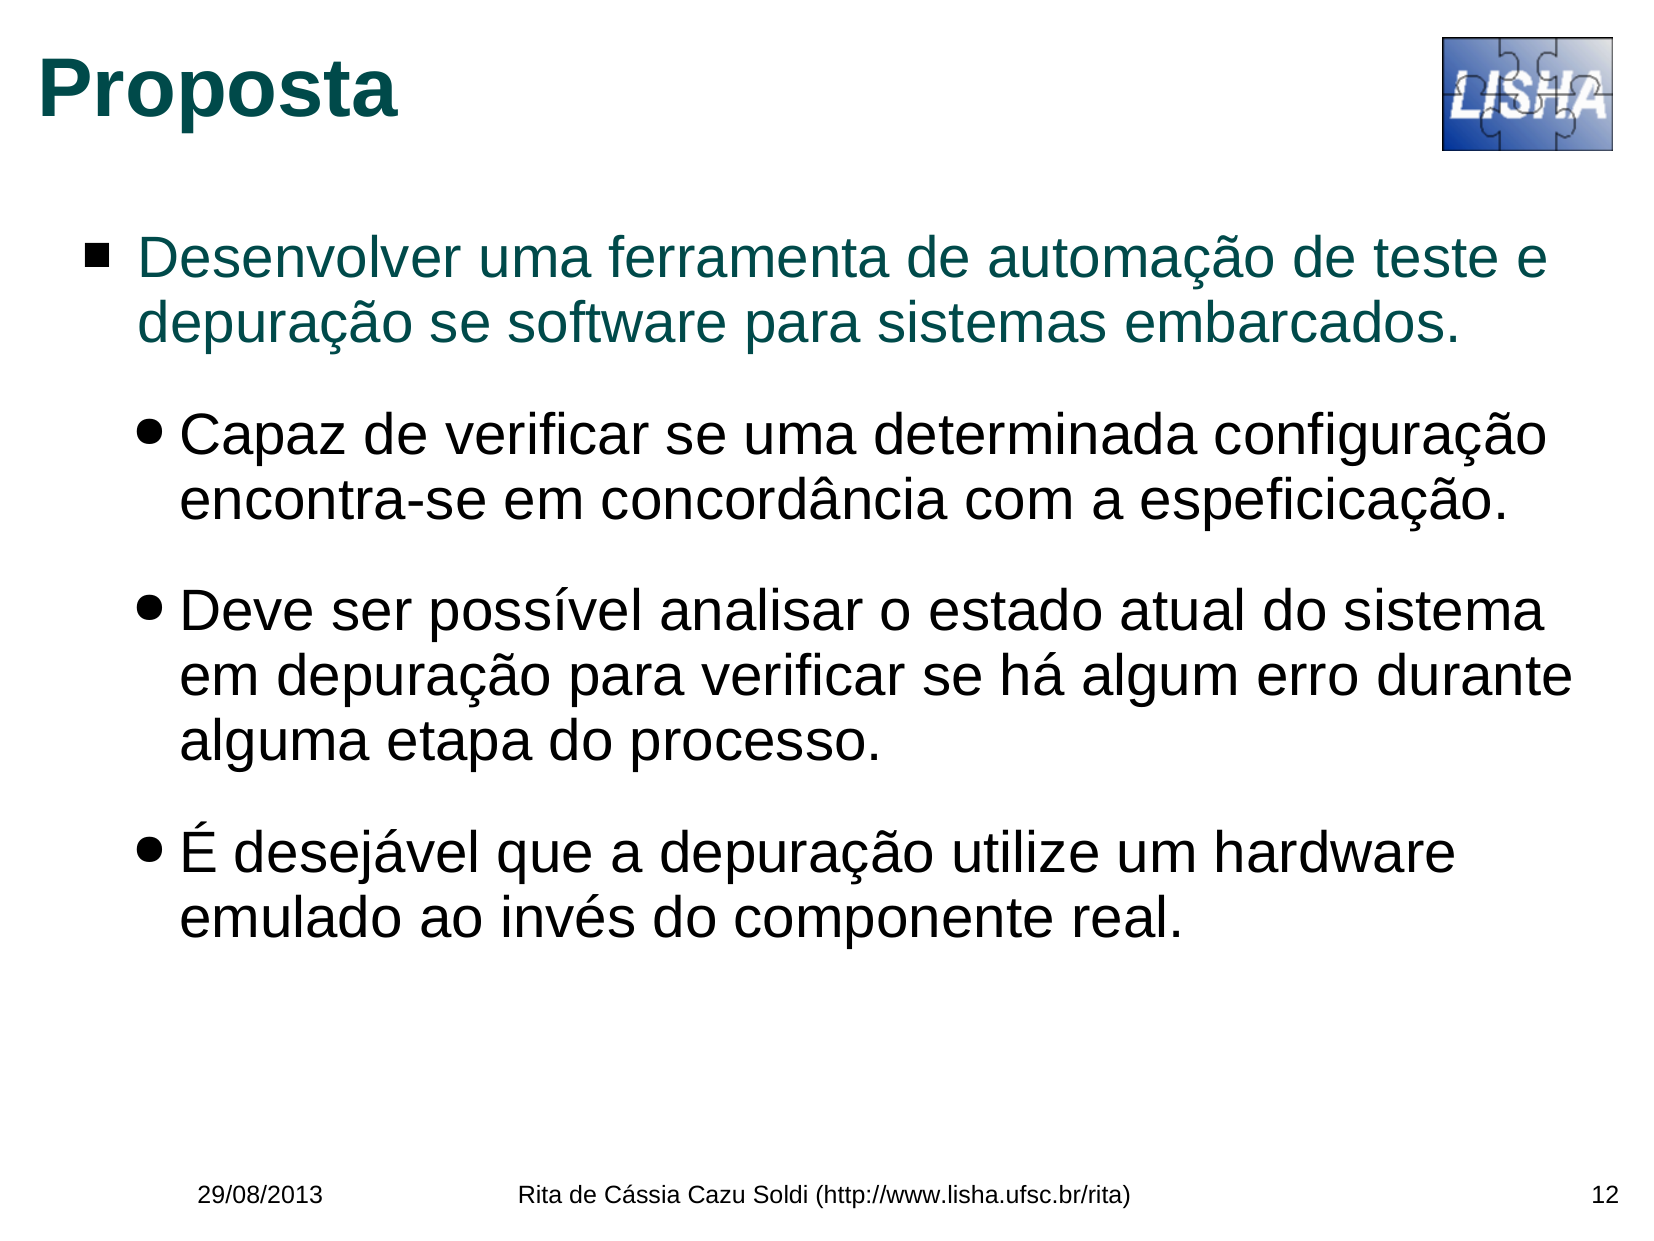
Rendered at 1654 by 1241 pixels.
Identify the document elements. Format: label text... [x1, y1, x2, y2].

picture [1442, 37, 1613, 151]
title Proposta [37, 37, 1426, 151]
list Desenvolver uma ferramenta de automação de teste e depuração se software para sistemas embarcados. Capaz de verificar se uma determinada configuração encontra-se em concordância com a espeficicação. Deve ser possível analisar o estado atual do sistema em depuração para verificar se há algum erro durante alguma etapa do processo. É desejável que a depuração utilize um hardware emulado ao invés do componente real. [37, 225, 1613, 1163]
